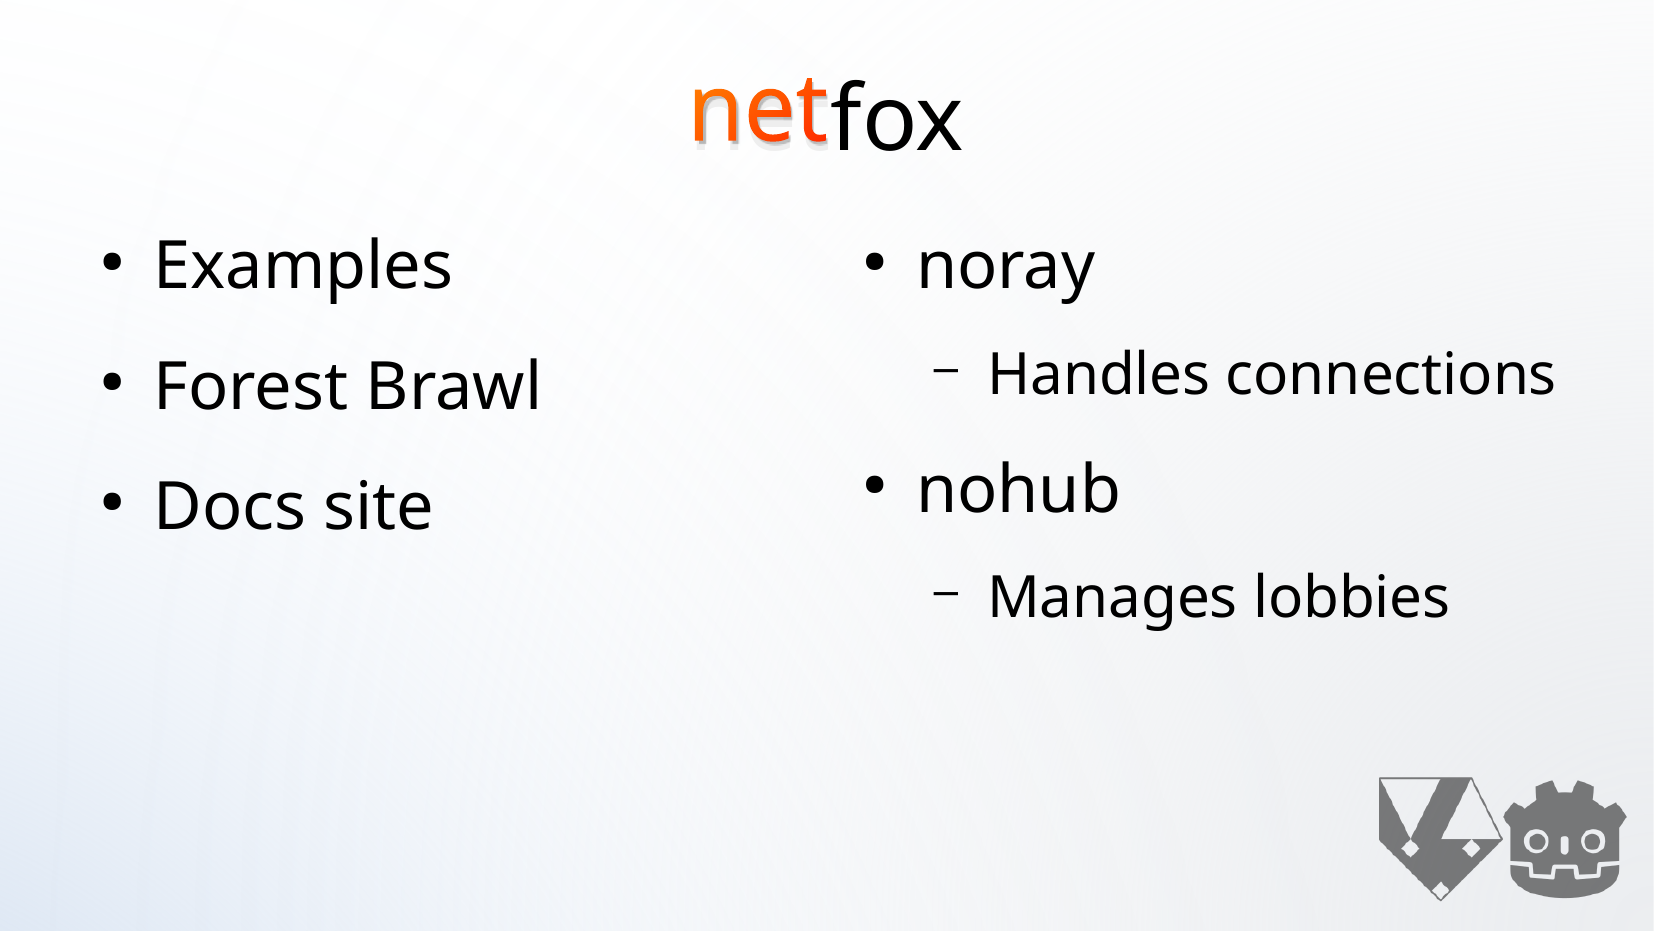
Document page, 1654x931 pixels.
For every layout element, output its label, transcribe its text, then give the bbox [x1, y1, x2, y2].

title netfox [82, 37, 1571, 193]
list noray Handles connections nohub Manages lobbies [845, 217, 1572, 758]
list Examples Forest Brawl Docs site [82, 217, 809, 758]
picture [0, 0, 1654, 931]
text_box net [796, 78, 827, 142]
text_box net [748, 88, 791, 142]
text_box net [694, 88, 737, 141]
